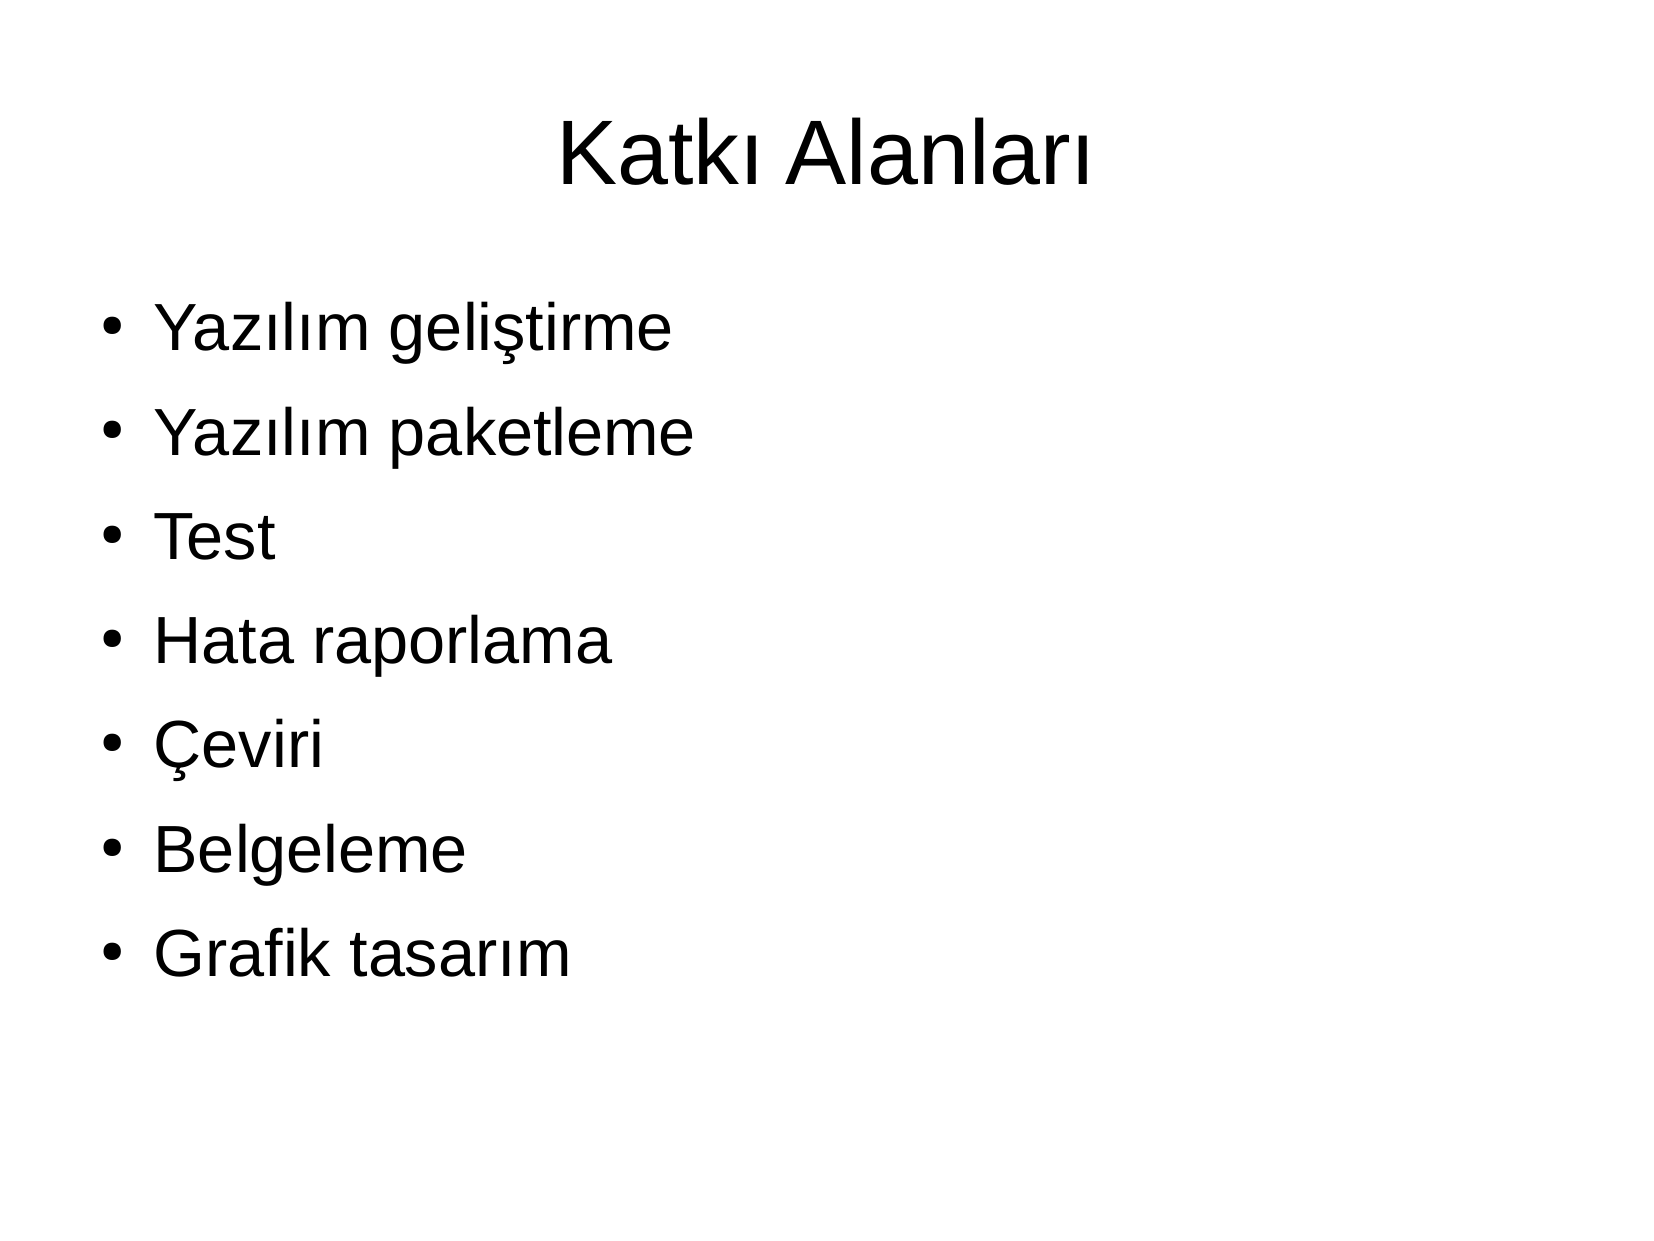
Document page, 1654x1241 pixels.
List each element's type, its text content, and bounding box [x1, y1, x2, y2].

title Katkı Alanları [82, 49, 1571, 257]
list Yazılım geliştirme Yazılım paketleme Test Hata raporlama Çeviri Belgeleme Grafik tasarım [82, 290, 1571, 1109]
